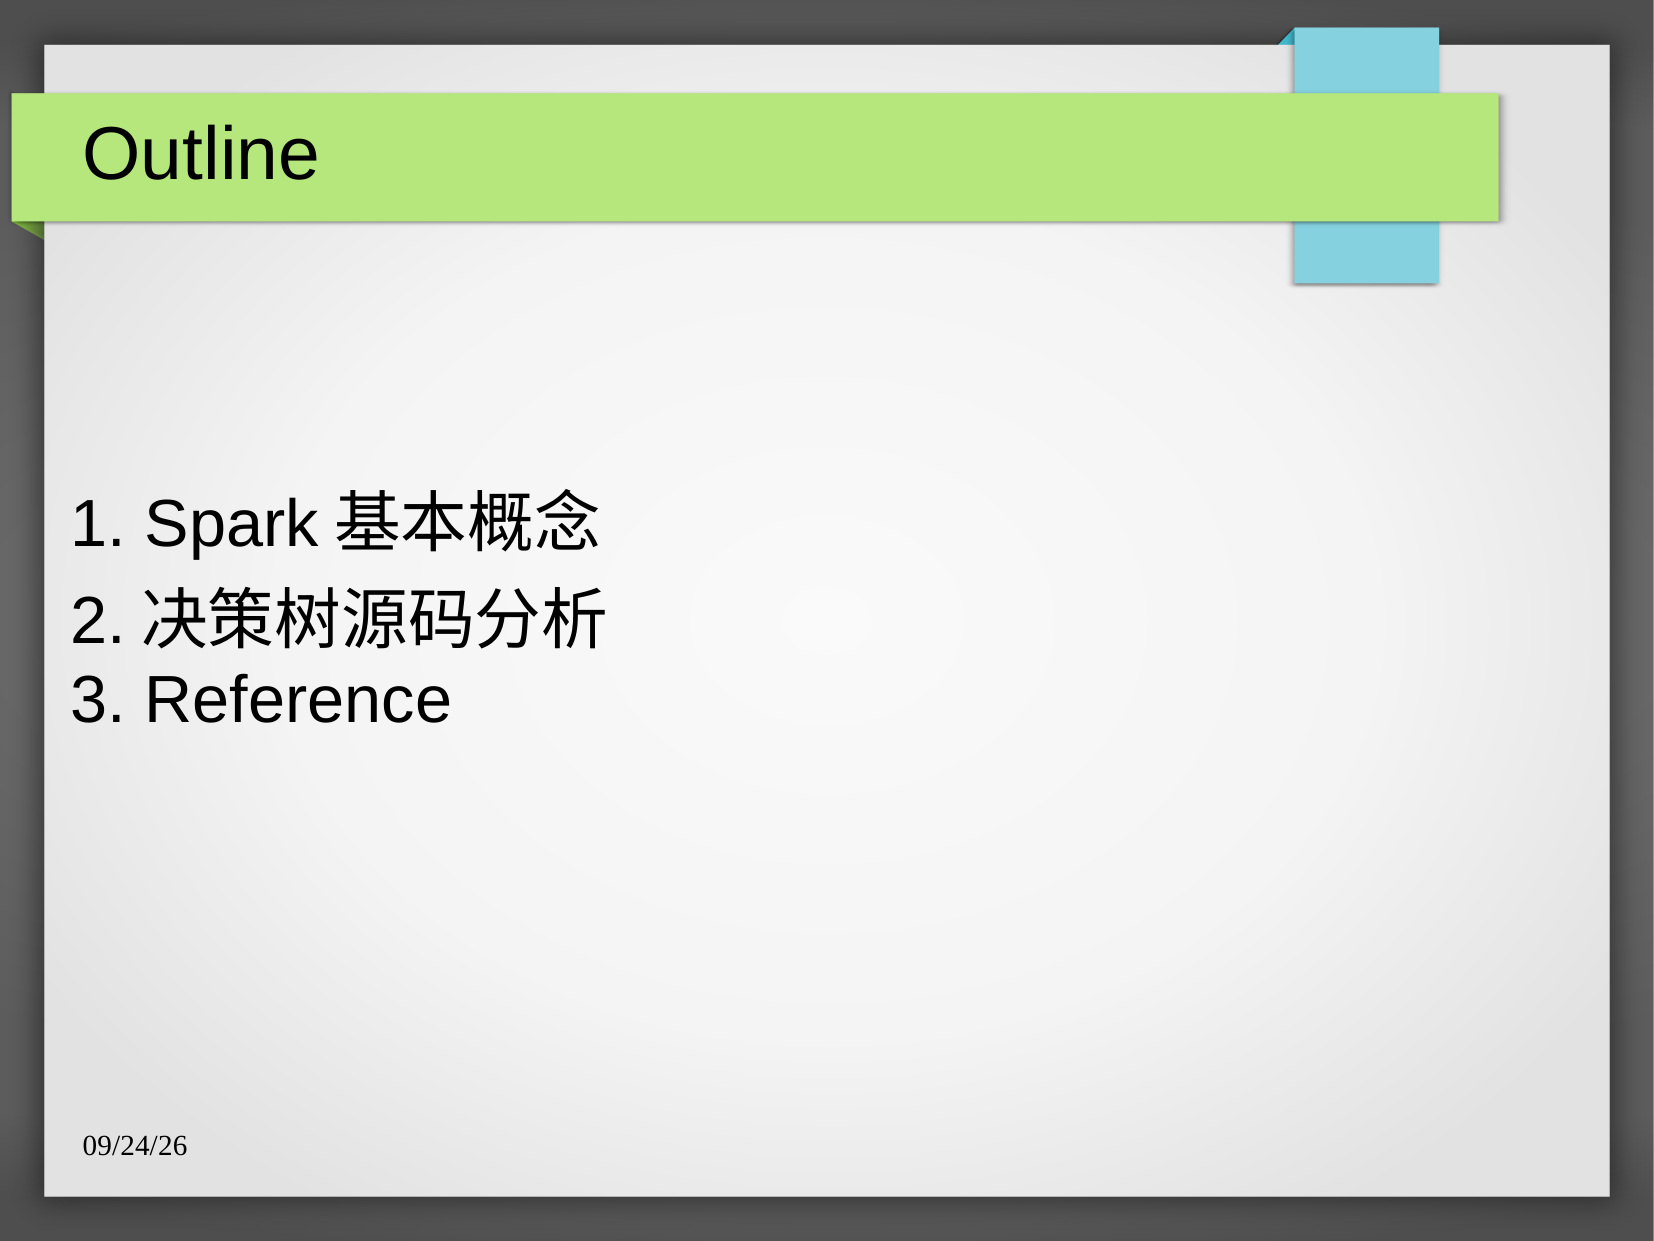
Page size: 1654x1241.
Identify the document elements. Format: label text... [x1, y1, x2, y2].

title Outline [82, 94, 1264, 213]
picture [0, 0, 1654, 1241]
subtitle 1. Spark基本概念 2.决策树源码分析 3. Reference [70, 249, 1560, 957]
